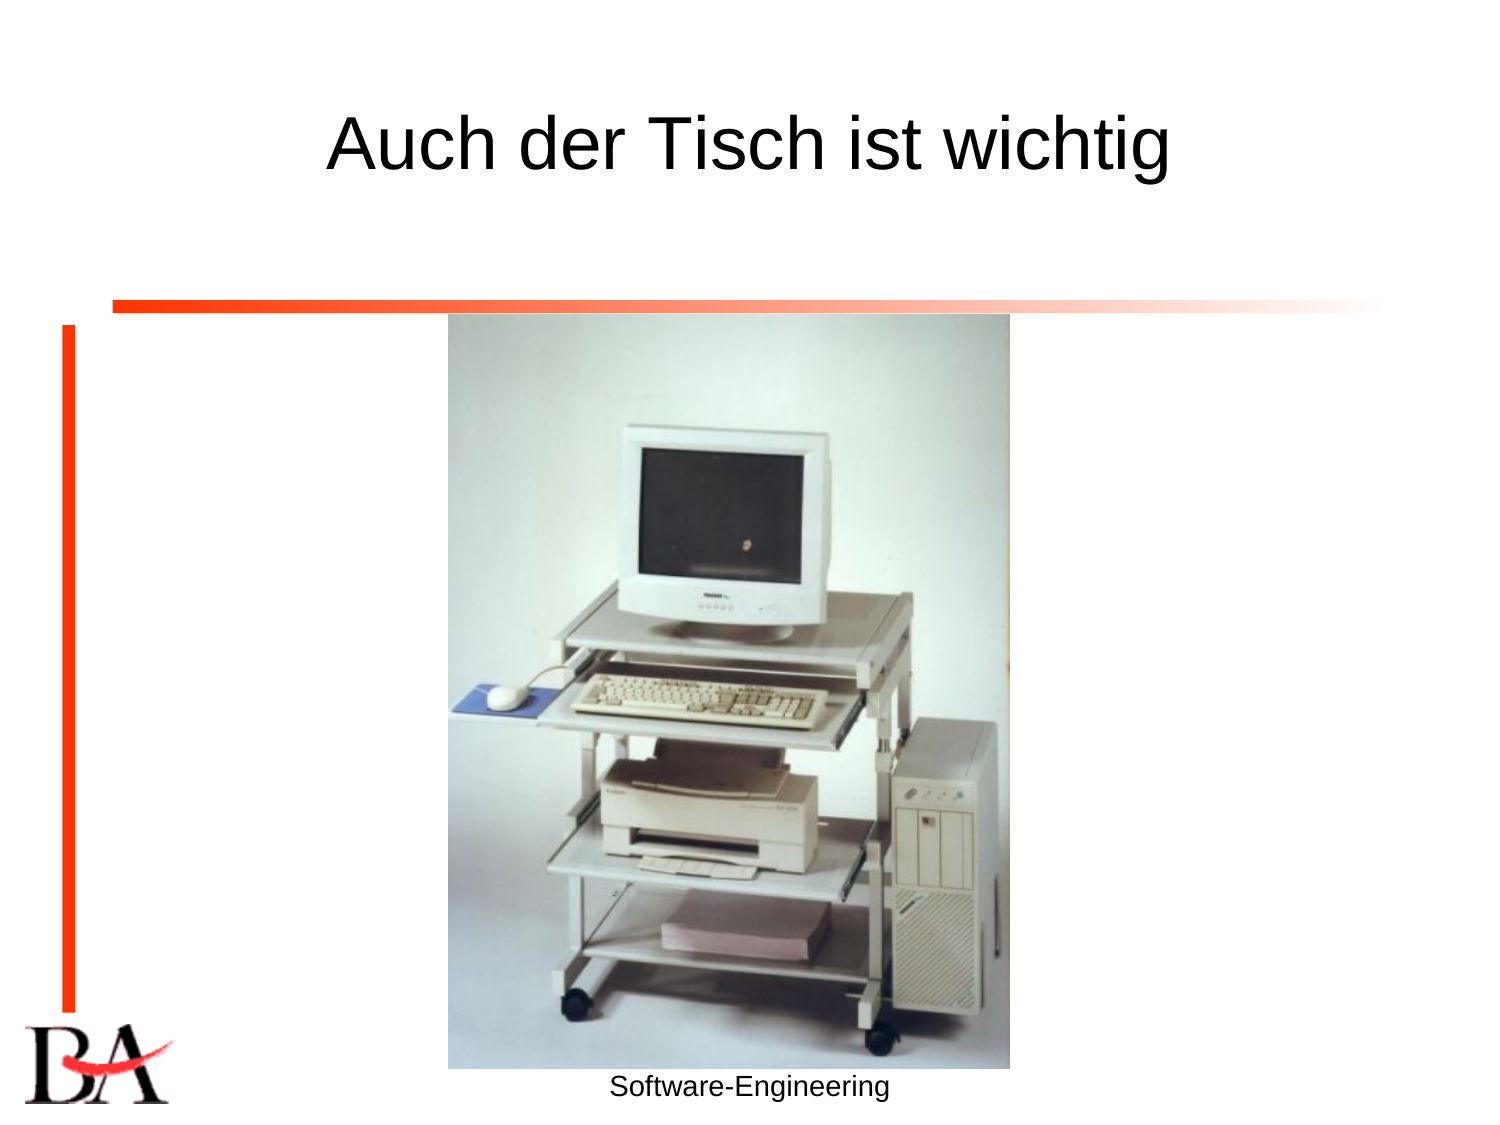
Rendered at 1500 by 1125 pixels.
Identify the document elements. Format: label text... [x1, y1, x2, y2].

title Auch der Tisch ist wichtig [112, 28, 1388, 259]
picture [448, 314, 1010, 1069]
picture [24, 1024, 175, 1104]
